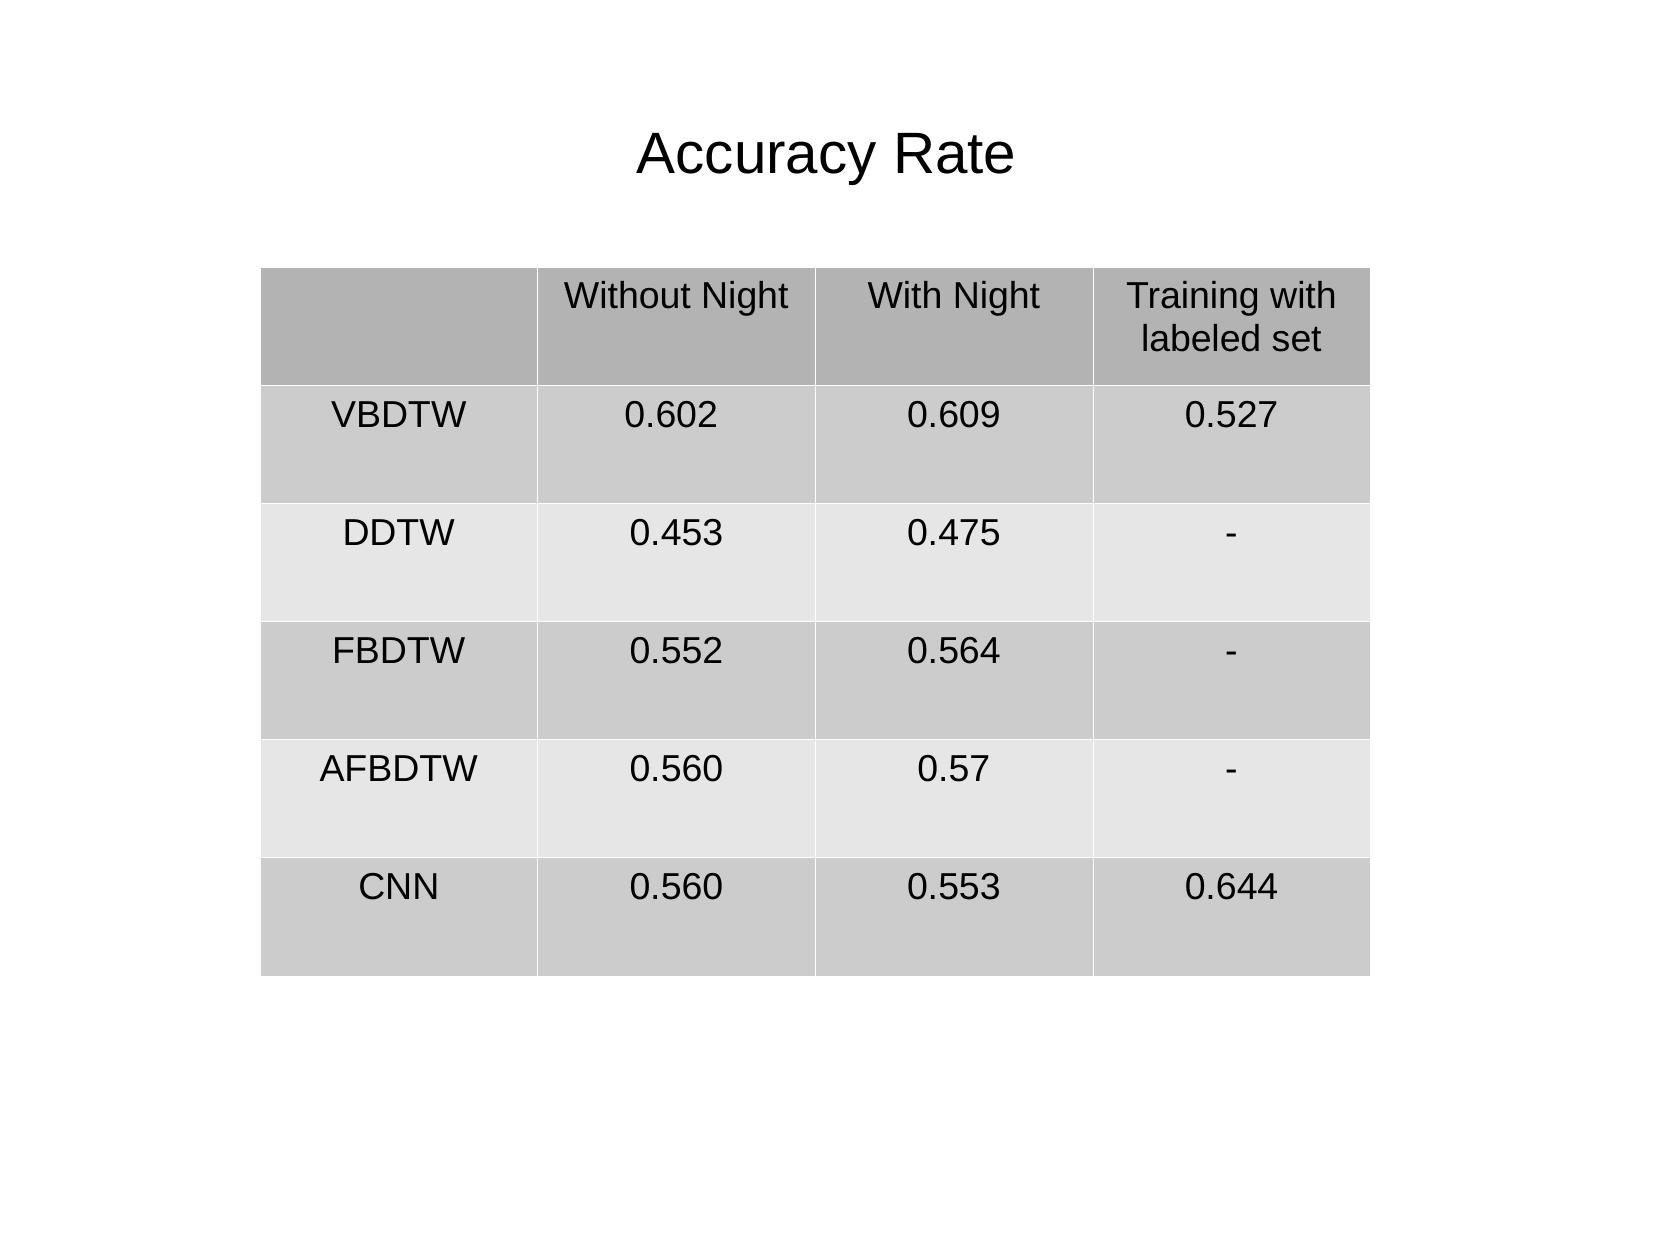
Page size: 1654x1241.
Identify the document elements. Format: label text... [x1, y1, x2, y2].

table_cell 0.57 [816, 740, 1093, 857]
table_cell 0.527 [1094, 386, 1370, 503]
table_header [261, 268, 537, 385]
table_cell FBDTW [261, 622, 537, 739]
table_cell 0.475 [816, 504, 1093, 621]
table_cell 0.602 [538, 386, 815, 503]
table_cell 0.644 [1094, 858, 1370, 976]
table_cell AFBDTW [261, 740, 537, 857]
table_cell - [1094, 622, 1370, 739]
table_cell DDTW [261, 504, 537, 621]
table_header Without Night [538, 268, 815, 385]
table_cell - [1094, 740, 1370, 857]
table_cell 0.609 [816, 386, 1093, 503]
title Accuracy Rate [82, 49, 1571, 257]
table_cell 0.564 [816, 622, 1093, 739]
table_cell CNN [261, 858, 537, 976]
table_cell 0.553 [816, 858, 1093, 976]
table_cell 0.552 [538, 622, 815, 739]
table_cell - [1094, 504, 1370, 621]
table_cell 0.560 [538, 858, 815, 976]
table_cell VBDTW [261, 386, 537, 503]
table_cell 0.560 [538, 740, 815, 857]
table_header With Night [816, 268, 1093, 385]
table_cell 0.453 [538, 504, 815, 621]
table_header Training with labeled set [1094, 268, 1370, 385]
